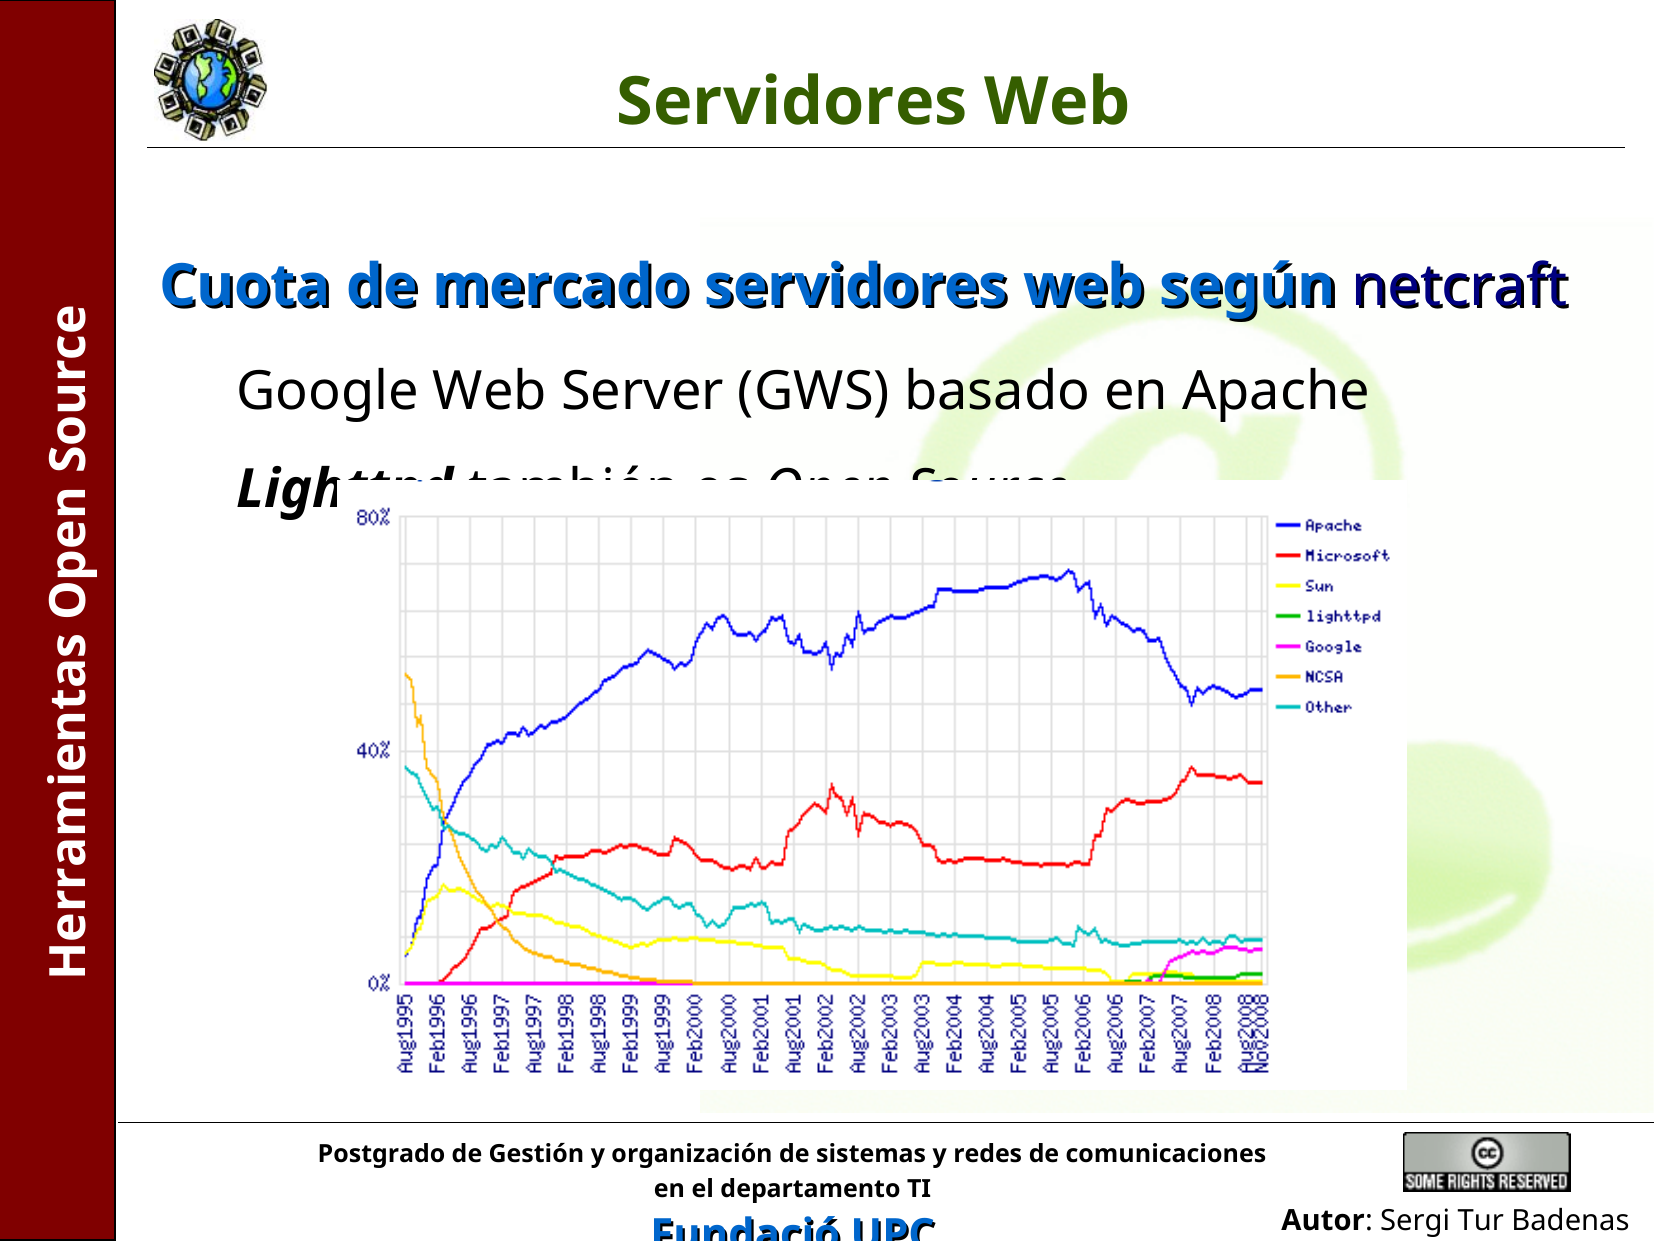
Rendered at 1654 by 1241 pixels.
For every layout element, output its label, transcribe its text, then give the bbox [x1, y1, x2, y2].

picture [154, 19, 268, 56]
title Servidores Web [129, 56, 1619, 141]
picture [337, 217, 1654, 1113]
picture [1403, 1132, 1571, 1192]
list Cuota de mercado servidores web según netcraft Google Web Server (GWS) basado en Apache Lighttpd también es Open Source [141, 242, 1630, 1078]
